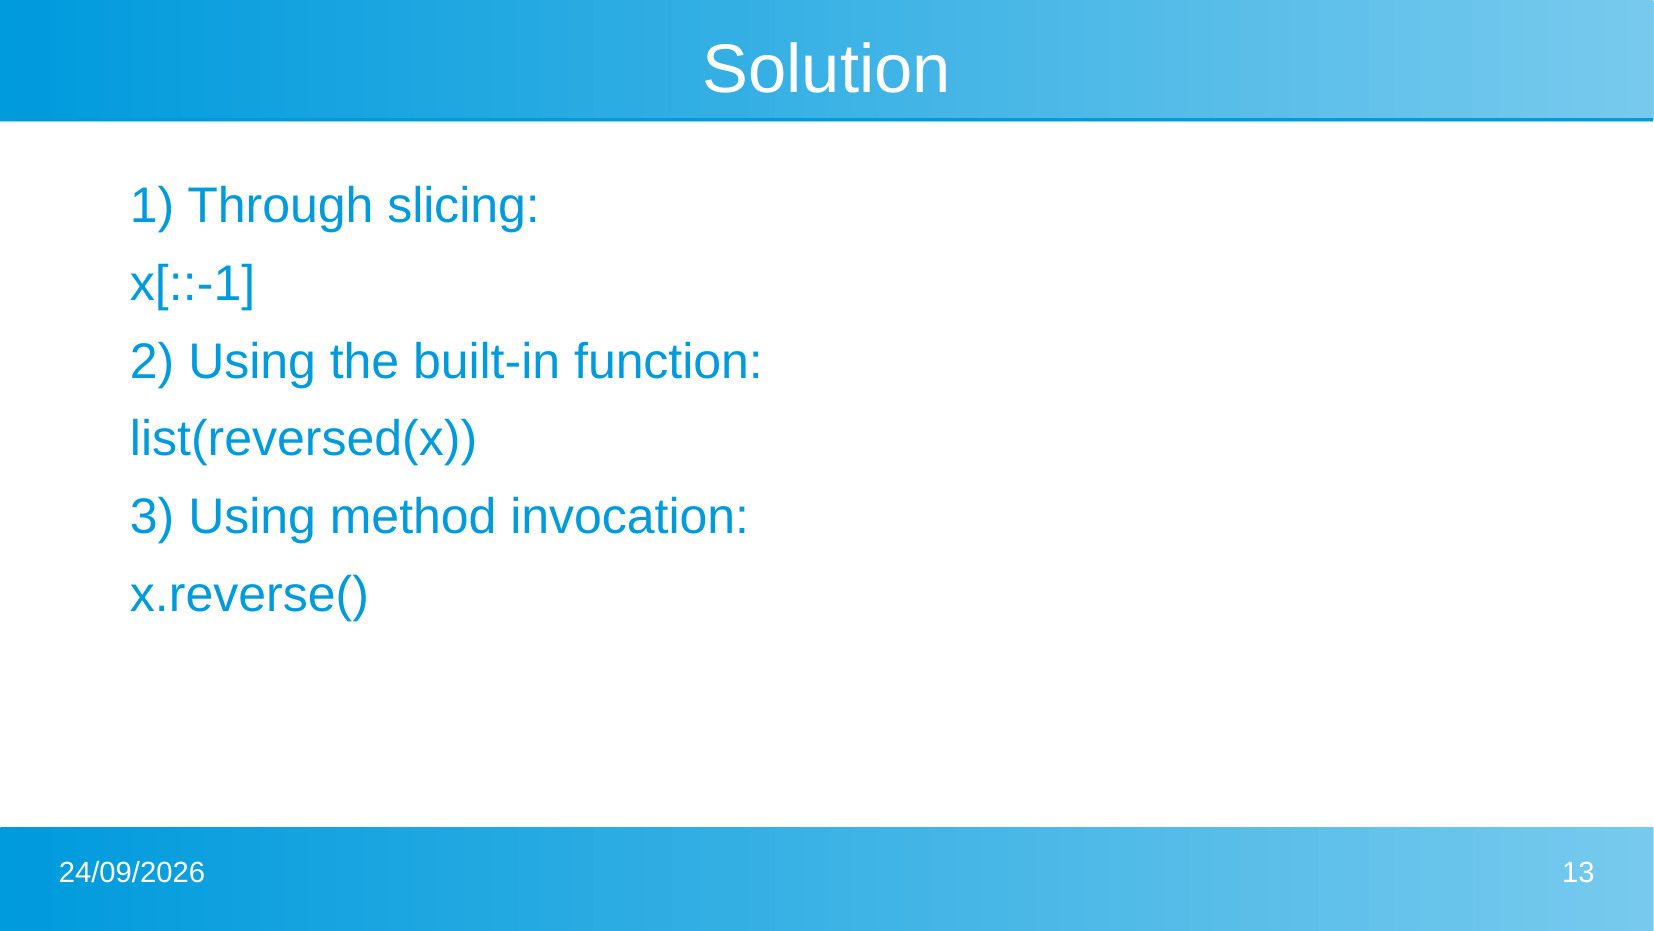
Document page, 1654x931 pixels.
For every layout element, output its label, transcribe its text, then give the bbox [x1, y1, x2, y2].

list 1) Through slicing: x[::-1] 2) Using the built-in function: list(reversed(x)) 3) Using method invocation: x.reverse() [59, 177, 1595, 768]
title Solution [59, 29, 1595, 108]
